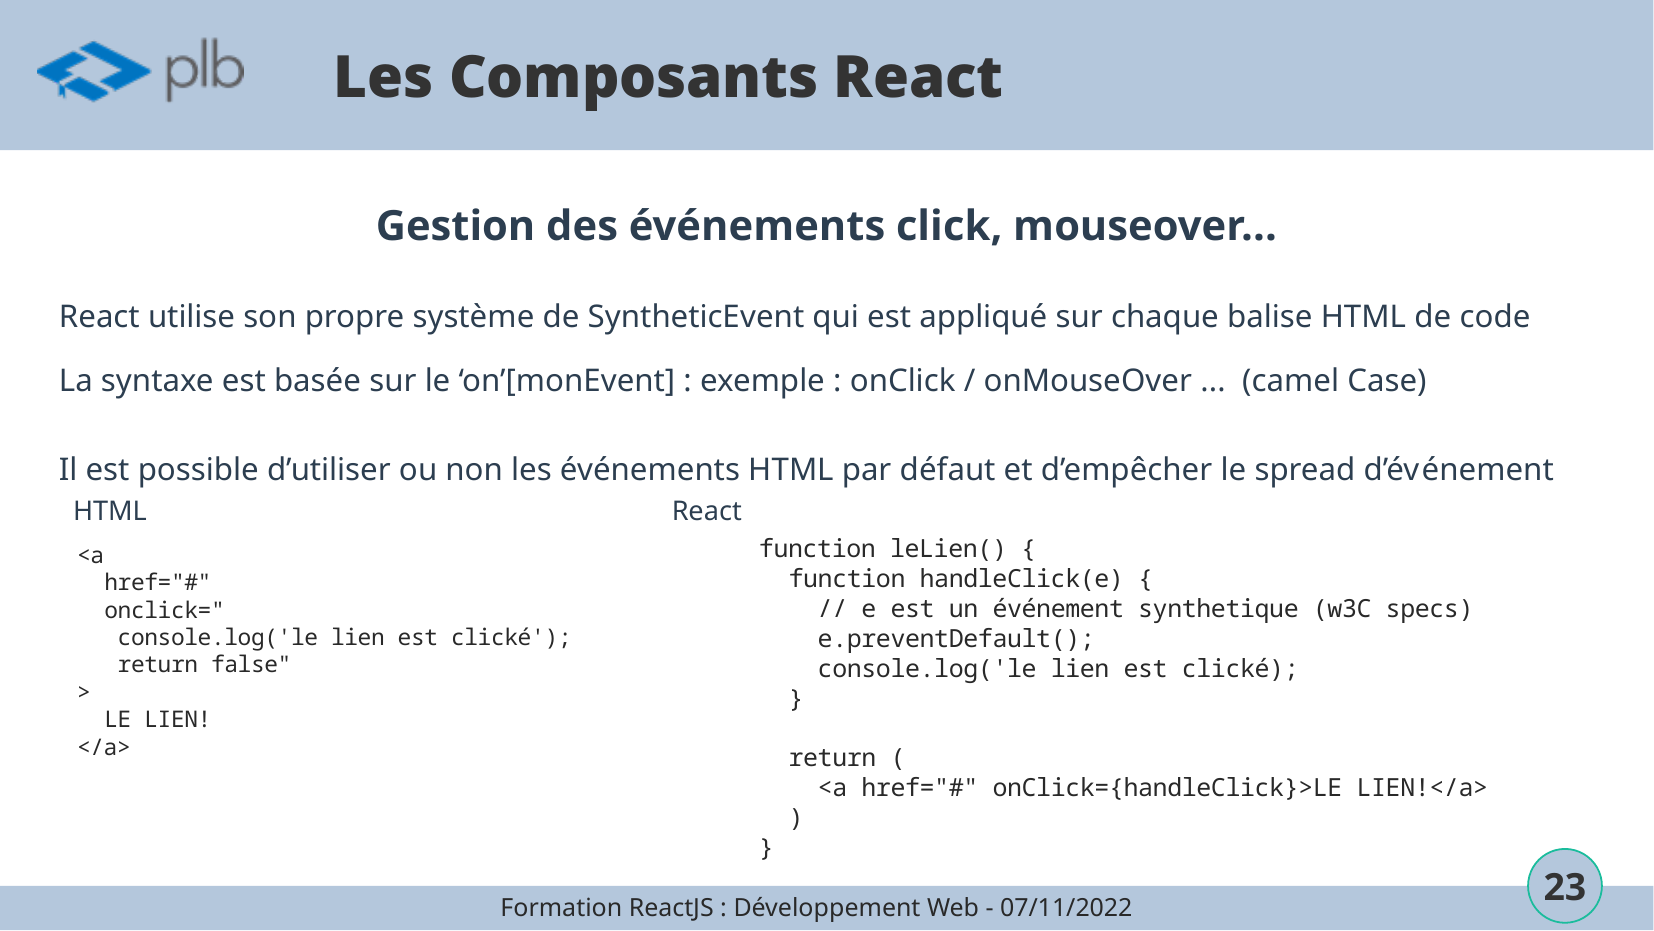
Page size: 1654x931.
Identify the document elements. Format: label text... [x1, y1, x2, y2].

text_box Gestion des événements click, mouseover... [59, 195, 1595, 238]
text_box <a href="#" onclick=" console.log('le lien est clické'); return false" > LE LIEN! </a> [62, 532, 744, 788]
picture [37, 33, 244, 113]
text_box Formation ReactJS : Développement Web - 07/11/2022 [461, 888, 1173, 926]
text_box function leLien() { function handleClick(e) { // e est un événement synthetique (w3C specs) e.preventDefault(); console.log('le lien est clické); } return ( <a href="#" onClick={handleClick}>LE LIEN!</a> ) } [744, 525, 1536, 931]
text_box HTML React [59, 473, 1595, 515]
title Les Composants React [333, 0, 1613, 151]
text_box React utilise son propre système de SyntheticEvent qui est appliqué sur chaque balise HTML de code La syntaxe est basée sur le ‘on’[monEvent] : exemple : onClick / onMouseOver ... (camel Case) Il est possible d’utiliser ou non les événements HTML par défaut et d’empêcher le spread d’événement [59, 272, 1595, 433]
